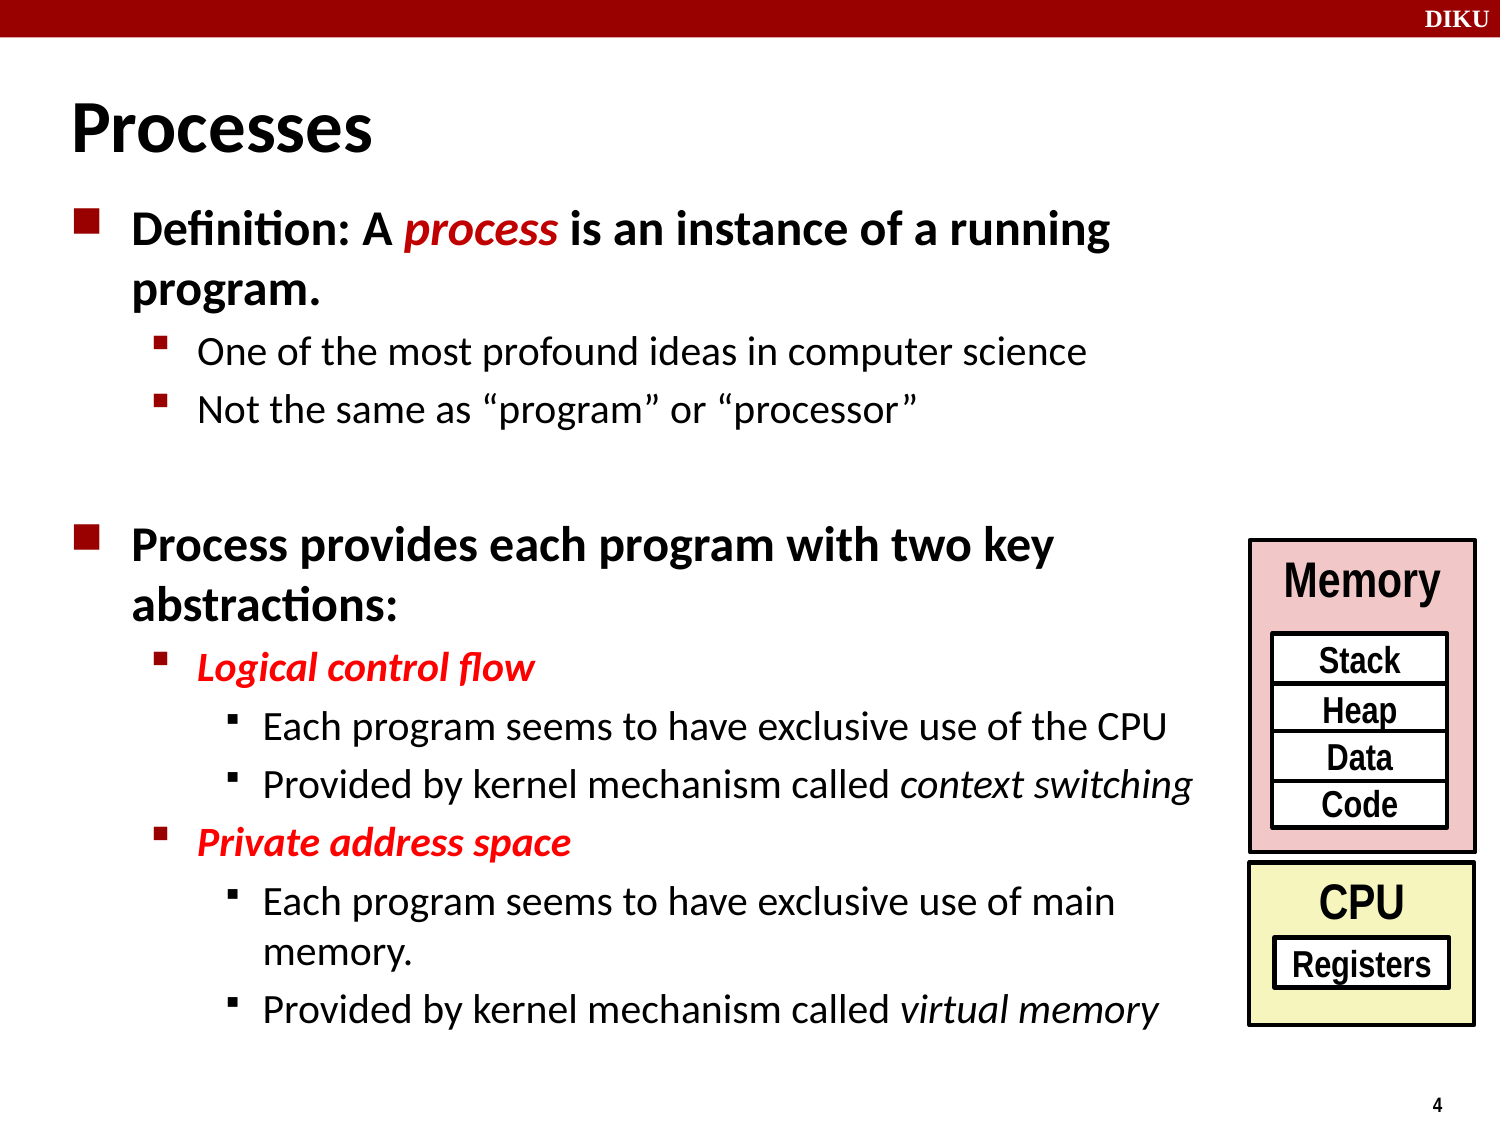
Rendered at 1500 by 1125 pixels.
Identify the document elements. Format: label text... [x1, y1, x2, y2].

text_box Memory [1249, 539, 1475, 853]
text_box Registers [1274, 937, 1450, 988]
text_box Data [1272, 730, 1448, 781]
list Definition: A process is an instance of a running program. One of the most profound ideas in computer science Not the same as “program” or “processor” Process provides each program with two key abstractions: Logical control flow Each program seems to have exclusive use of the CPU Provided by kernel mechanism called context switching Private address space Each program seems to have exclusive use of main memory. Provided by kernel mechanism called virtual memory [60, 187, 1225, 1095]
text_box Heap [1272, 683, 1448, 730]
text_box Code [1272, 781, 1448, 828]
text_box Heap [1384, 706, 1391, 720]
text_box Stack [1272, 633, 1448, 683]
text_box CPU [1249, 862, 1475, 1025]
title Processes [55, 75, 917, 169]
